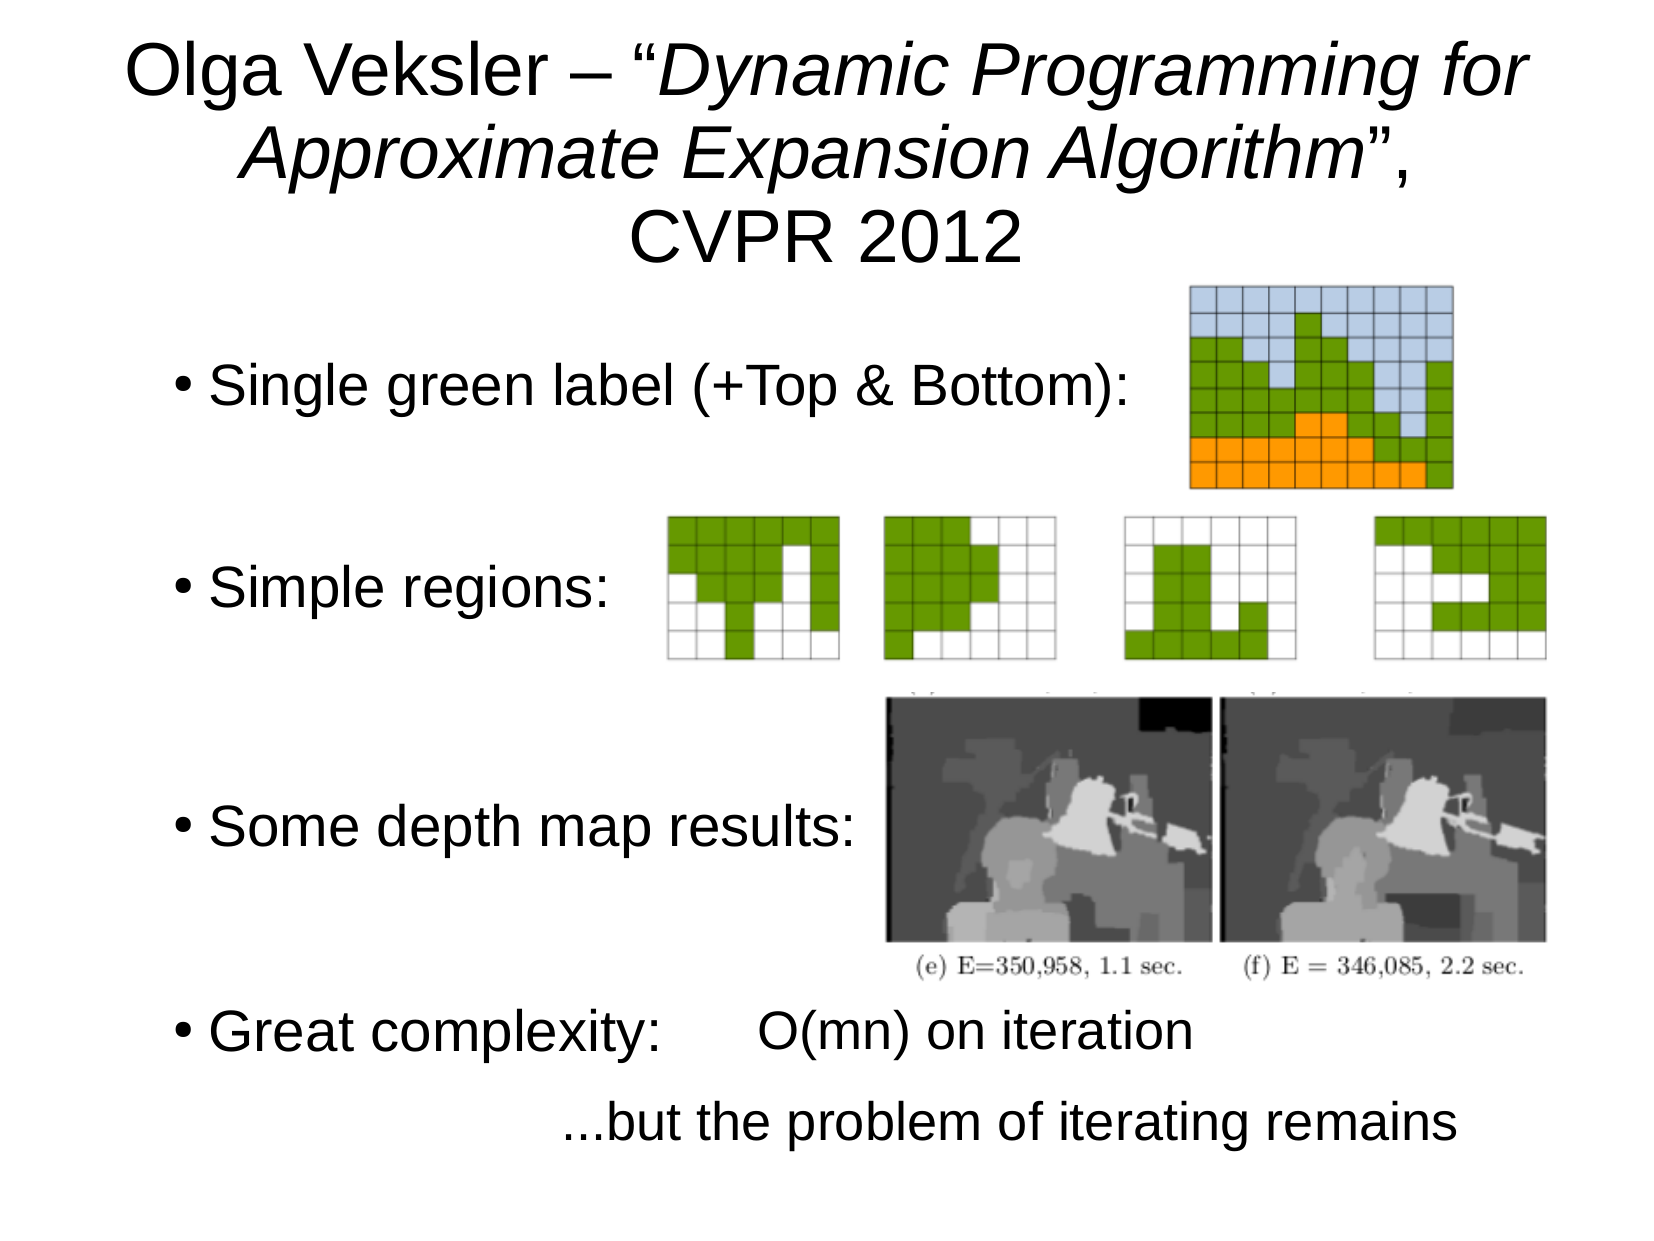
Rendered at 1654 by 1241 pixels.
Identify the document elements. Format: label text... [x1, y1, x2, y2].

title Olga Veksler – “Dynamic Programming for Approximate Expansion Algorithm”, CVPR 2012 [82, 26, 1571, 279]
picture [654, 271, 1561, 677]
text_box O(mn) on iteration [954, 993, 1338, 1069]
text_box Some depth map results: [158, 786, 954, 867]
text_box Great complexity: [158, 991, 954, 1071]
text_box Simple regions: [158, 547, 954, 628]
text_box ...but the problem of iterating remains [546, 1083, 1552, 1160]
text_box Single green label (+Top & Bottom): [158, 344, 1167, 425]
picture [875, 692, 1558, 997]
